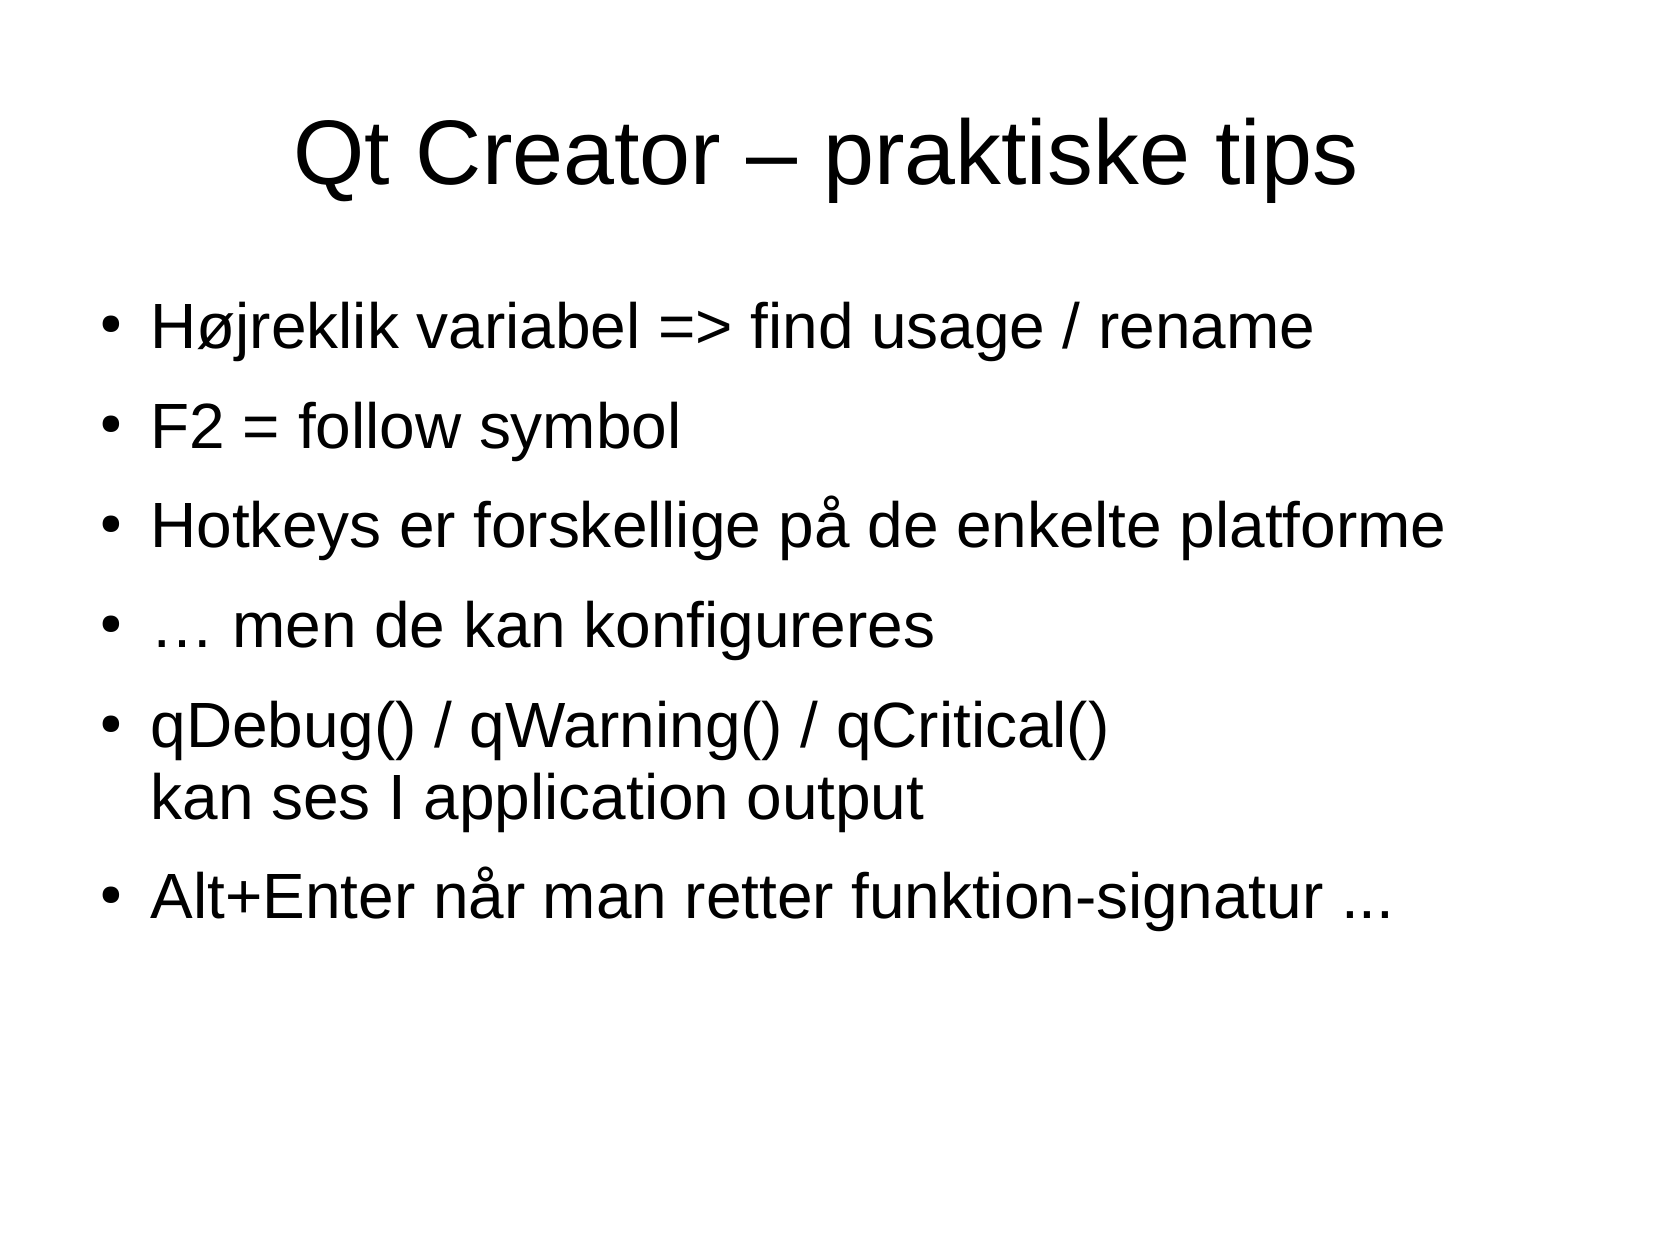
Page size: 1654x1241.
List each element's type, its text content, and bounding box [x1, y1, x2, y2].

list Højreklik variabel => find usage / rename F2 = follow symbol Hotkeys er forskellige på de enkelte platforme … men de kan konfigureres qDebug() / qWarning() / qCritical() kan ses I application output Alt+Enter når man retter funktion-signatur ... [82, 290, 1571, 1010]
title Qt Creator – praktiske tips [82, 49, 1571, 257]
